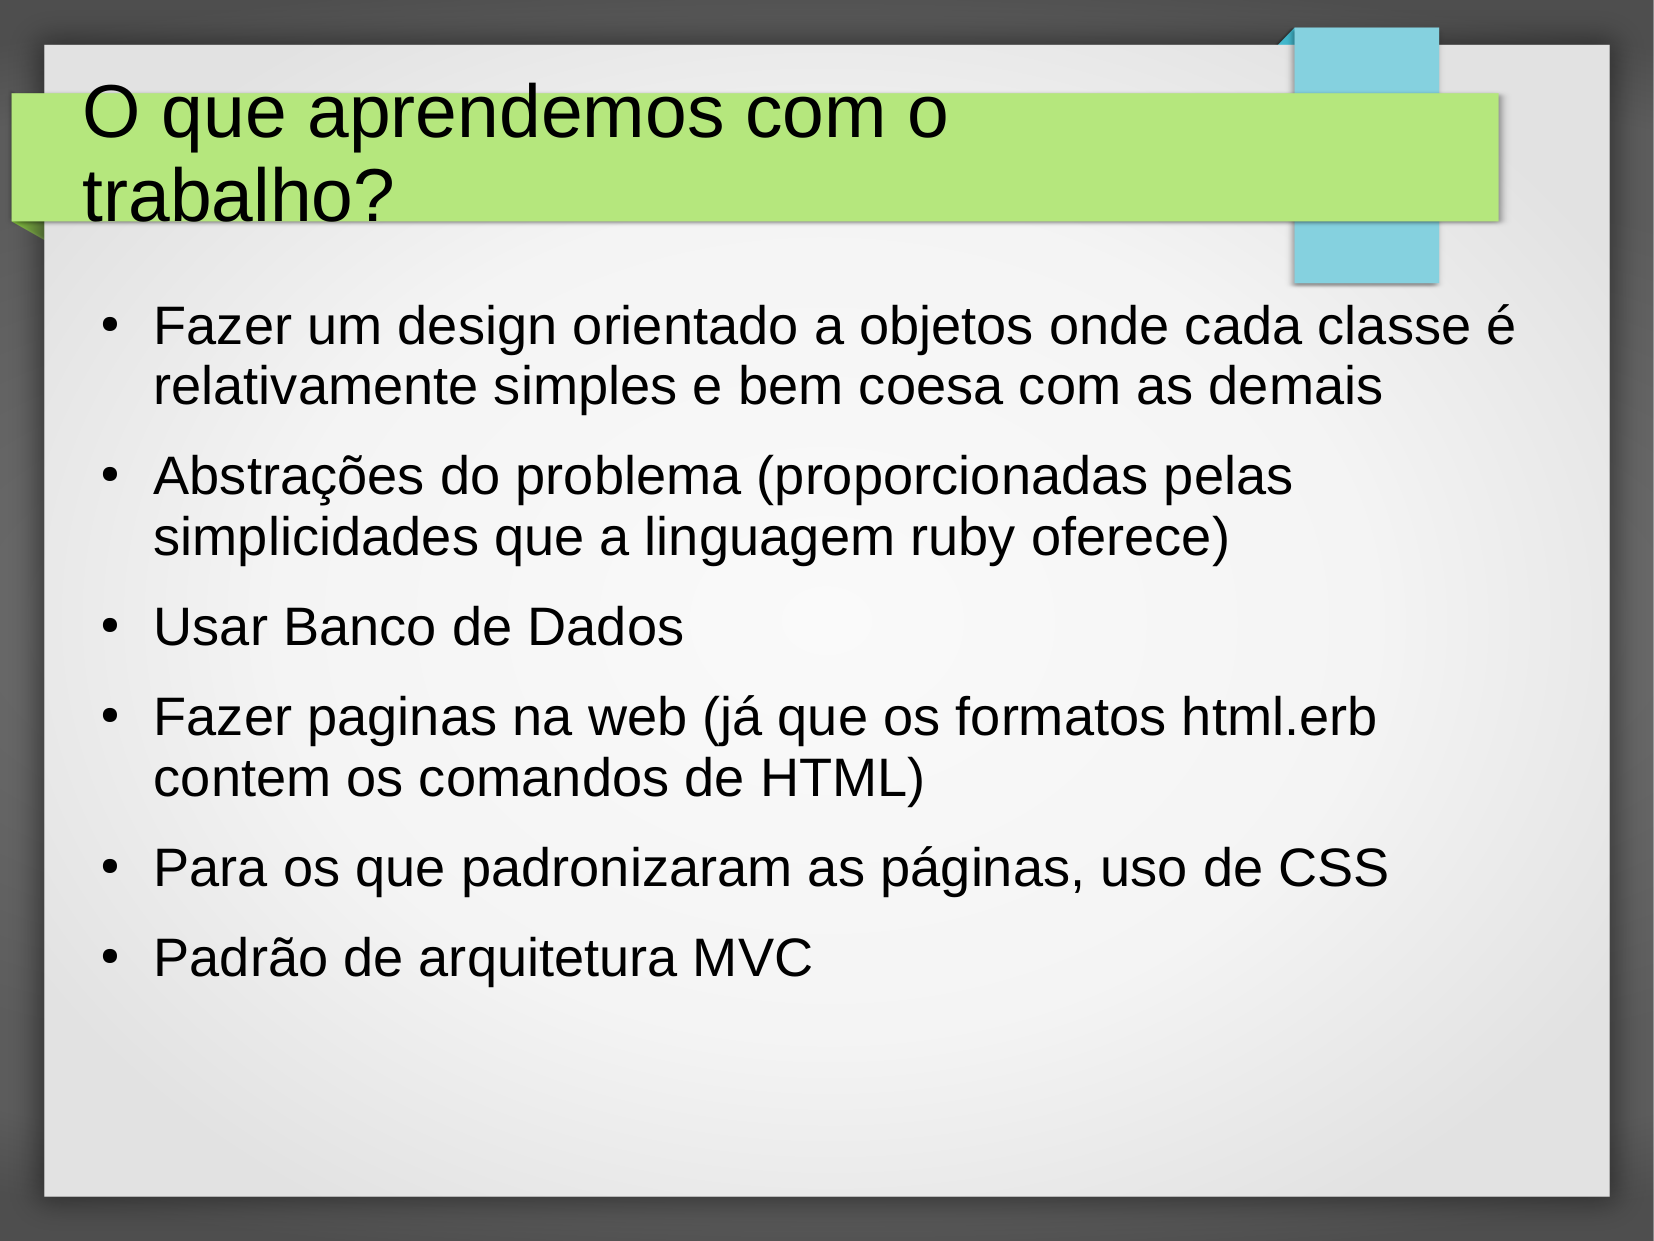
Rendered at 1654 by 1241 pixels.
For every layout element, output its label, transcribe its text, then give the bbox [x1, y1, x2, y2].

title O que aprendemos com o trabalho? [82, 69, 1264, 238]
list Fazer um design orientado a objetos onde cada classe é relativamente simples e bem coesa com as demais Abstrações do problema (proporcionadas pelas simplicidades que a linguagem ruby oferece) Usar Banco de Dados Fazer paginas na web (já que os formatos html.erb contem os comandos de HTML) Para os que padronizaram as páginas, uso de CSS Padrão de arquitetura MVC [82, 295, 1571, 1015]
picture [0, 0, 1654, 1241]
